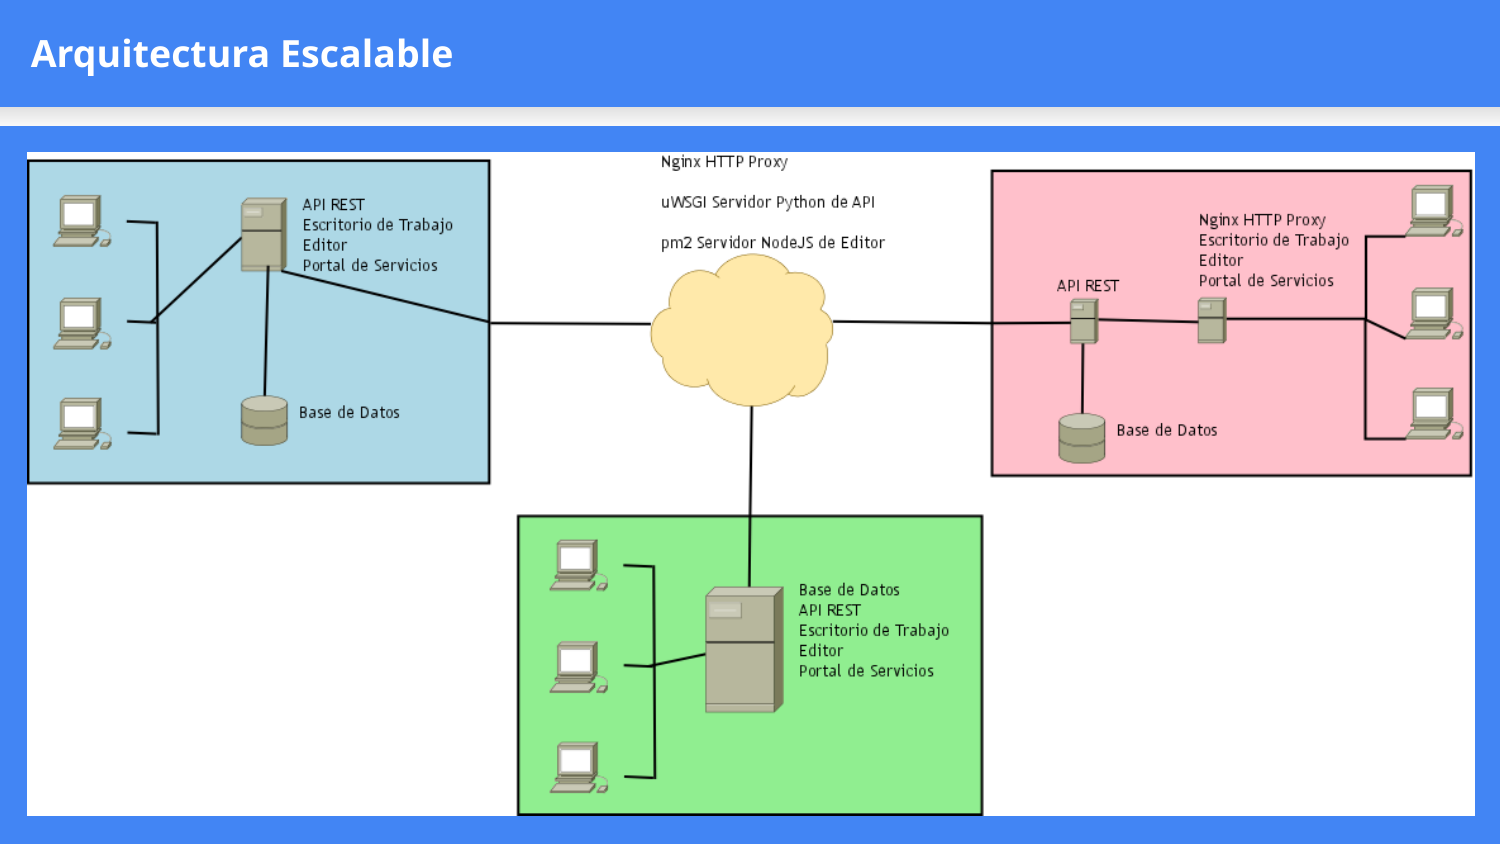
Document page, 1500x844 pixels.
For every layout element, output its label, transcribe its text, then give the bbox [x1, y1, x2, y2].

picture [27, 152, 1475, 816]
text_box Arquitectura Escalable [16, 2, 1464, 102]
